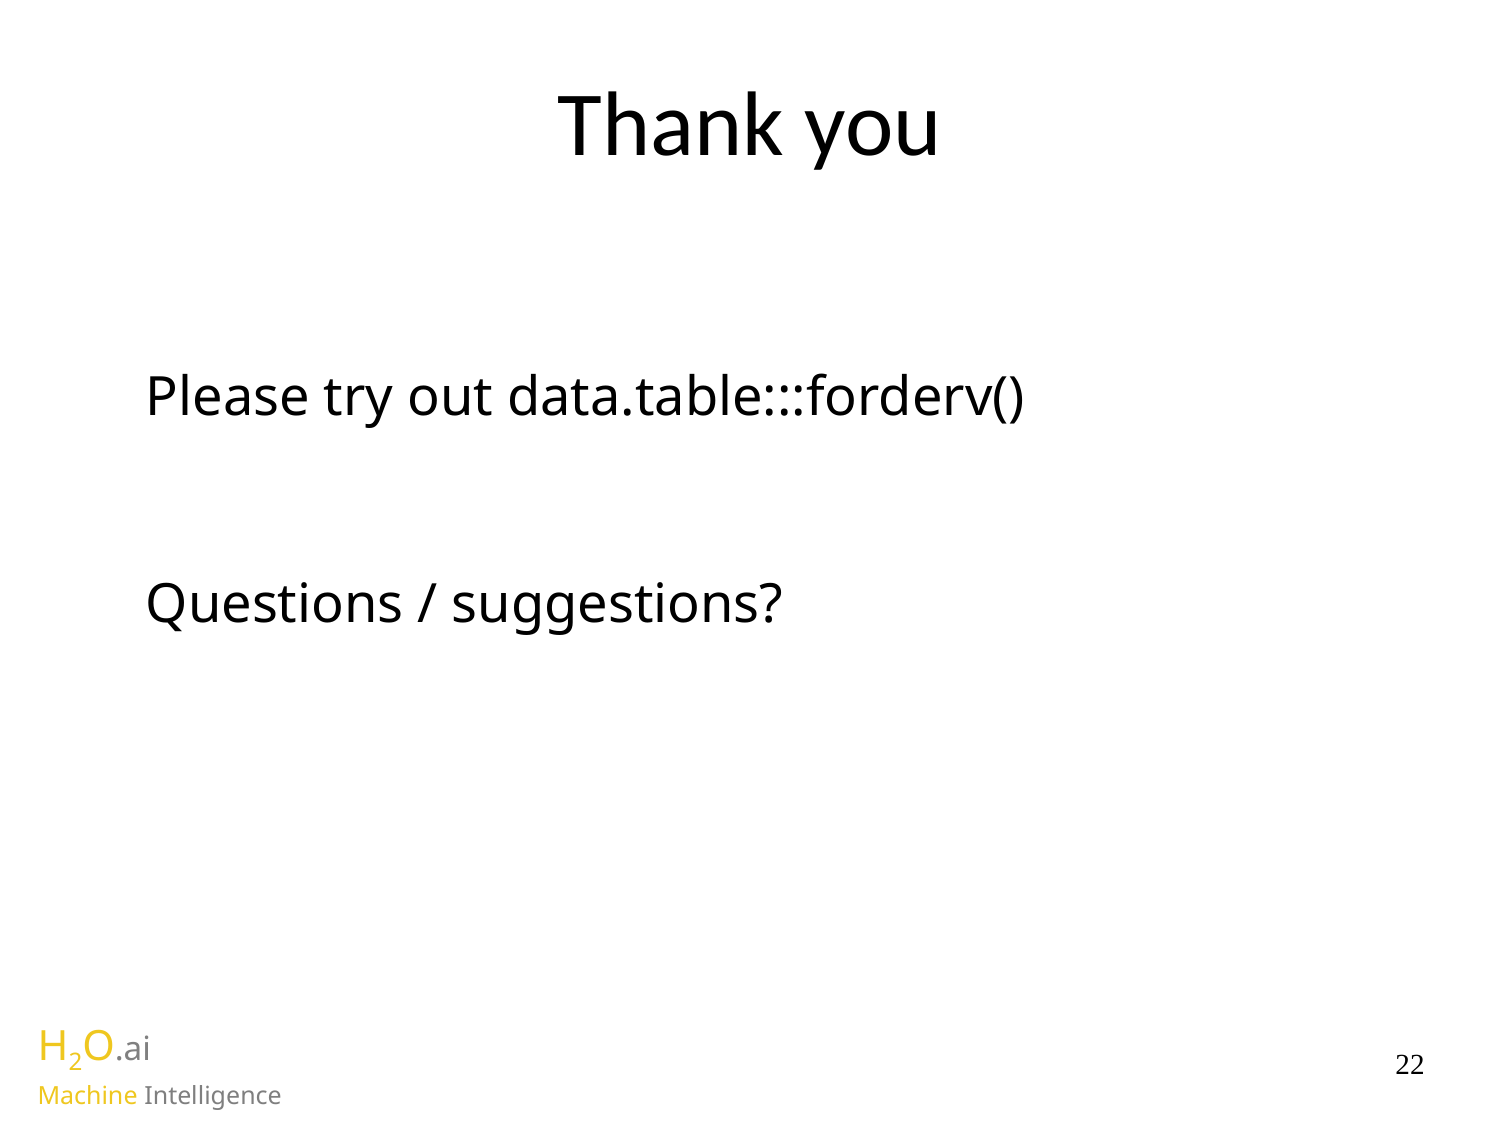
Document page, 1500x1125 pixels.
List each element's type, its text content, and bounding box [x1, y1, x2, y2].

list Please try out data.table:::forderv() Questions / suggestions? [75, 150, 1425, 1013]
title Thank you [75, 9, 1425, 150]
